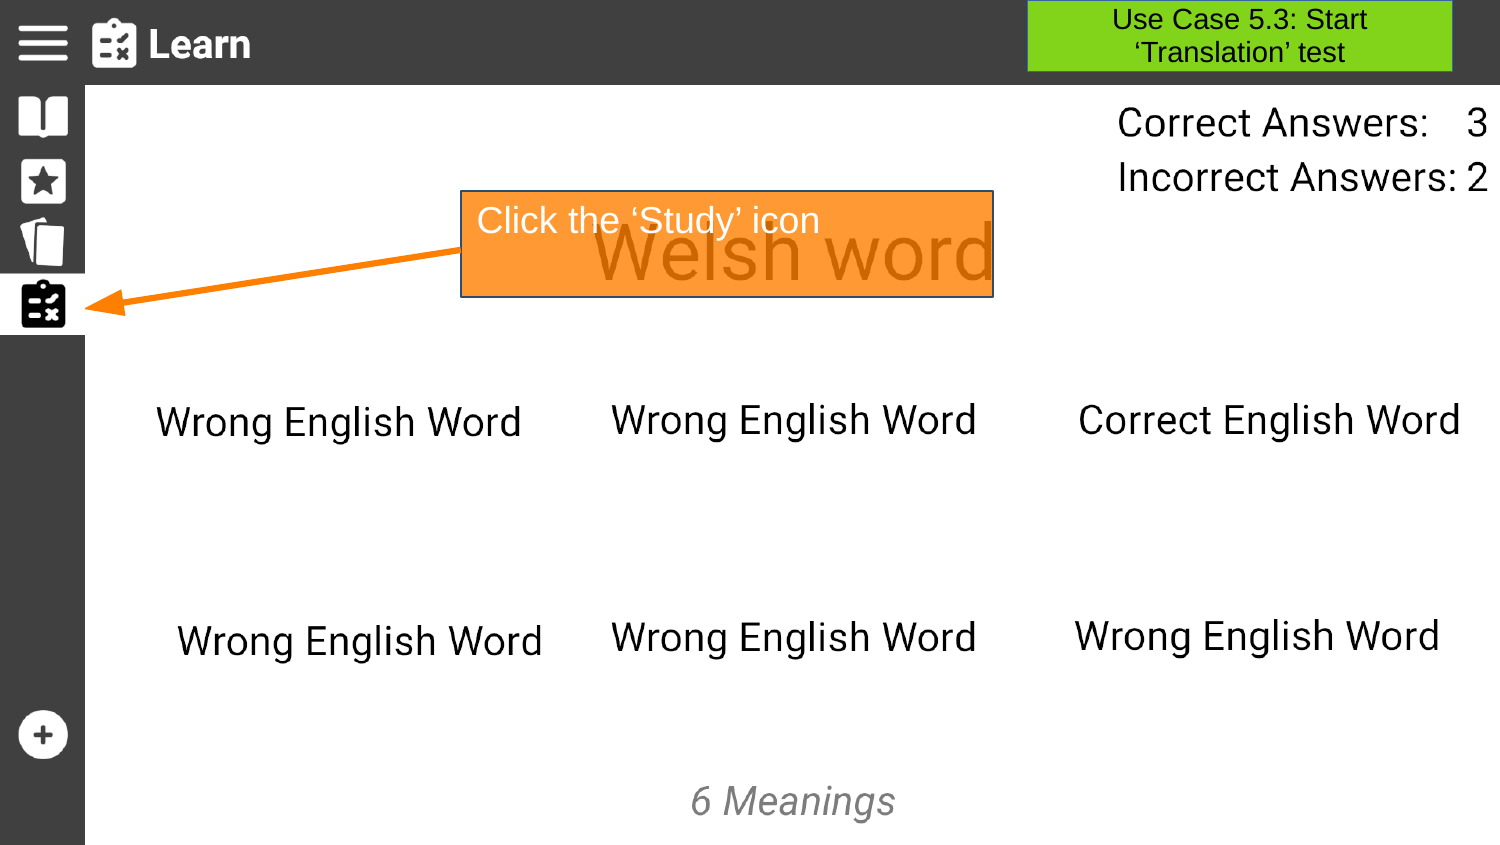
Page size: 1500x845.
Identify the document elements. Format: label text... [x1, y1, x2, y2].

text_box Use Case 5.3: Start ‘Translation’ test [1027, 0, 1453, 72]
picture [0, 0, 1500, 845]
text_box Click the ‘Study’ icon [460, 190, 993, 298]
